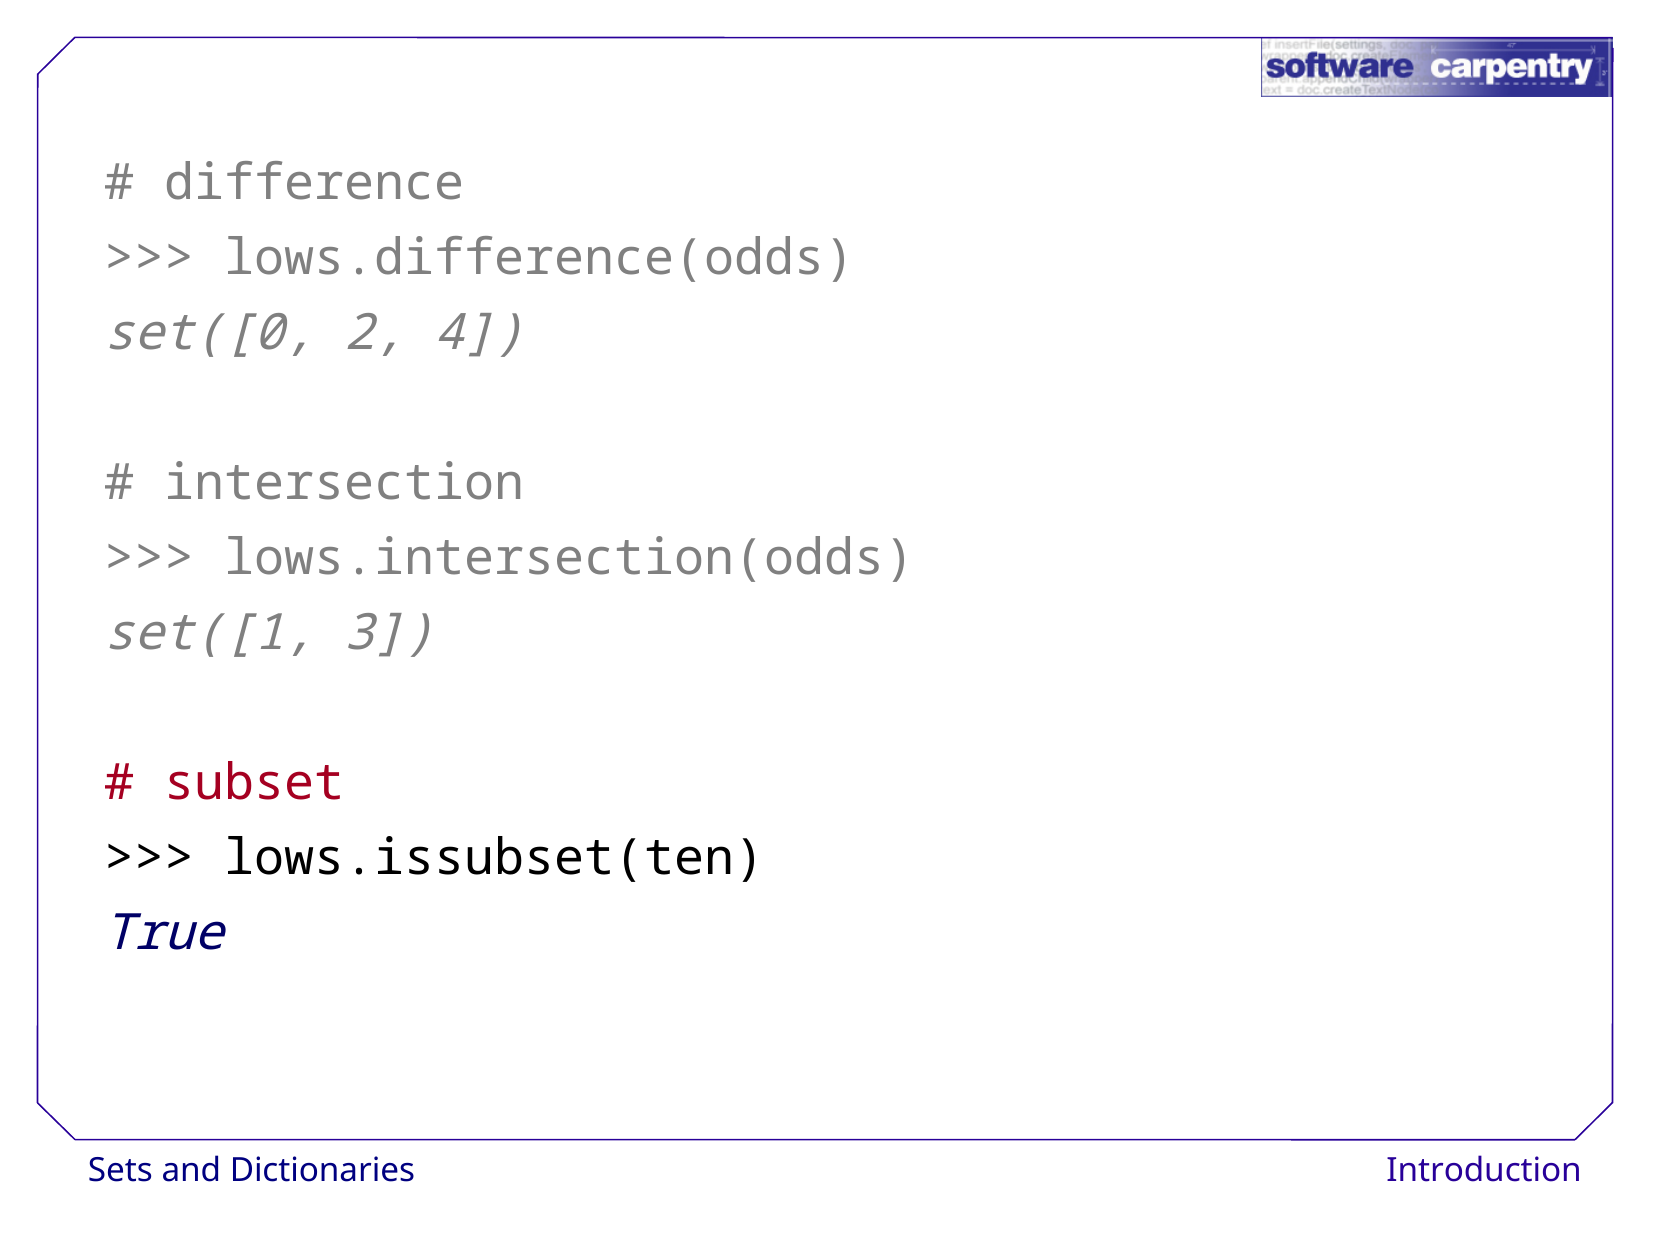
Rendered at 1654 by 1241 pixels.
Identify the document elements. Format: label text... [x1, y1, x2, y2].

text_box # difference >>> lows.difference(odds) set([0, 2, 4]) # intersection >>> lows.intersection(odds) set([1, 3]) # subset >>> lows.issubset(ten) True [89, 126, 1512, 971]
picture [1261, 39, 1613, 97]
